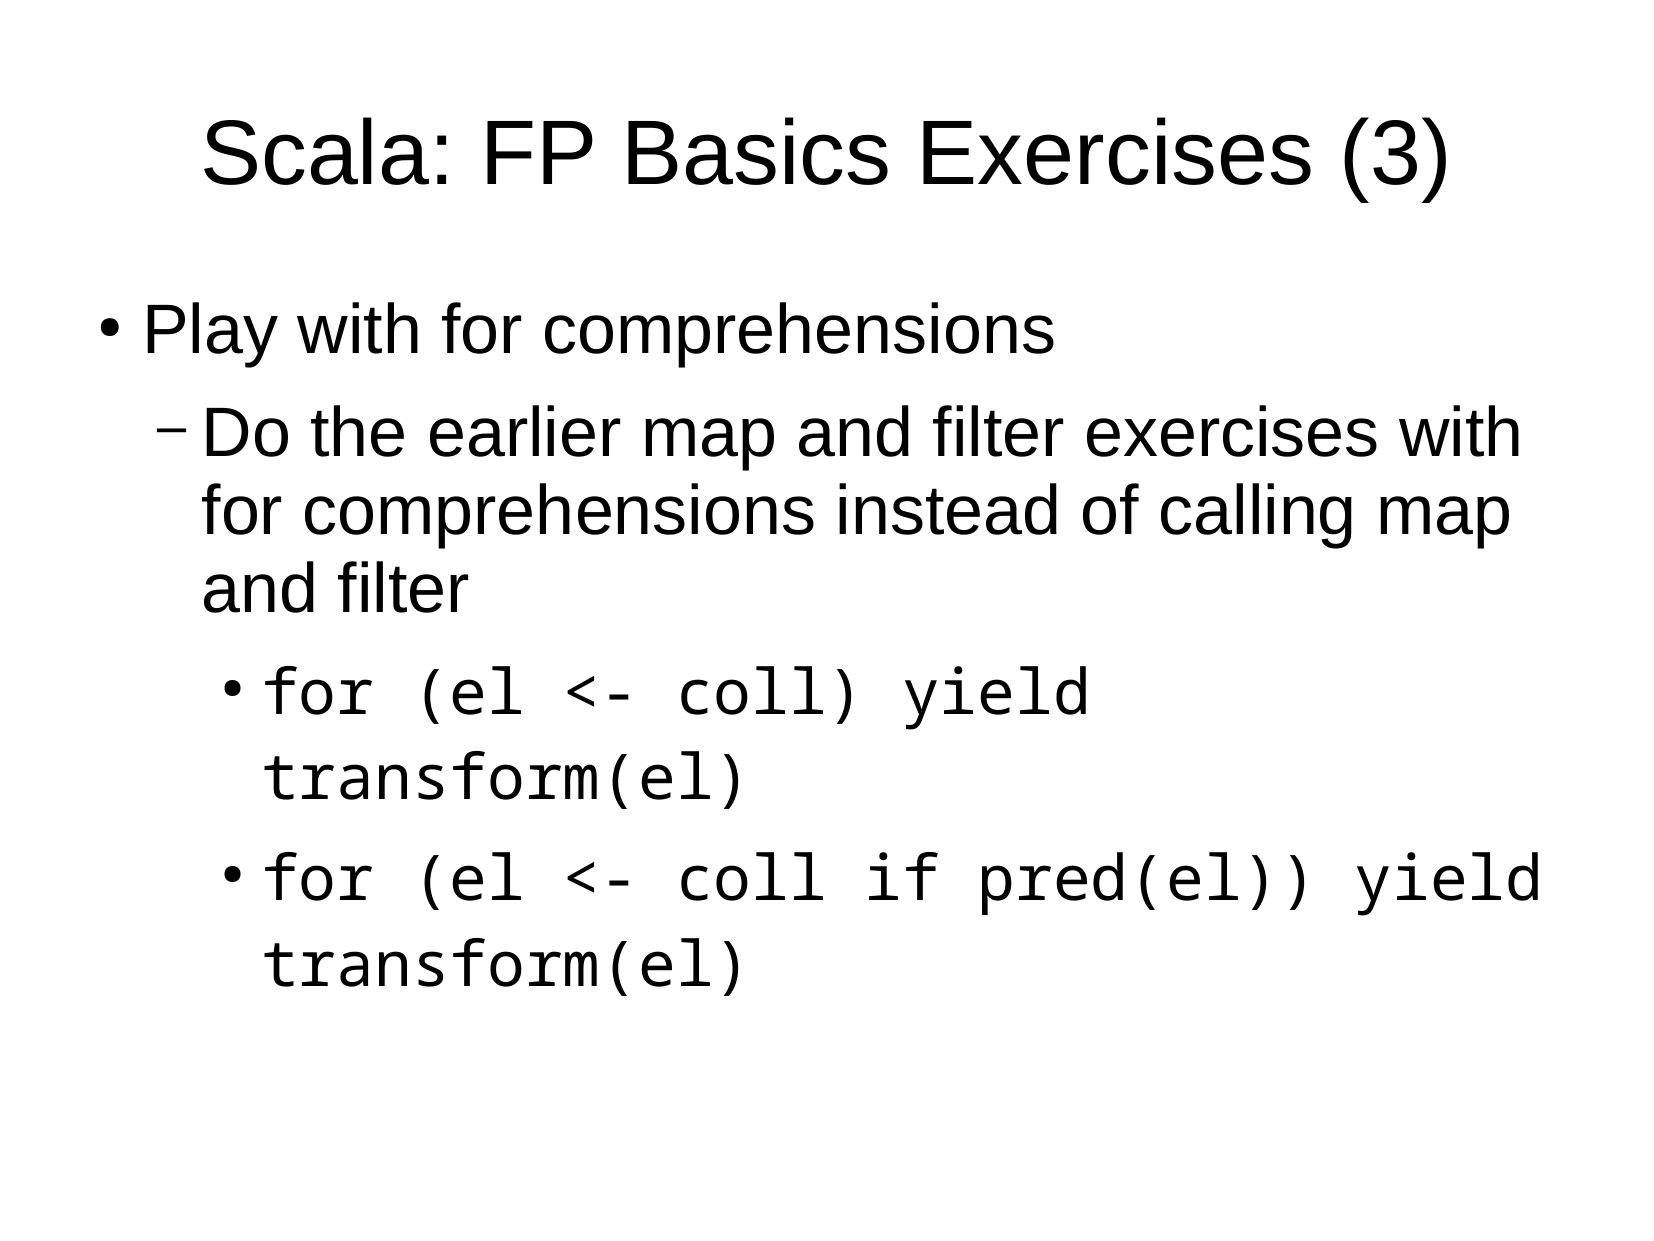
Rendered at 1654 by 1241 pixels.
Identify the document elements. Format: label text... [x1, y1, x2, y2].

list Play with for comprehensions Do the earlier map and filter exercises with for comprehensions instead of calling map and filter for (el <- coll) yield transform(el) for (el <- coll if pred(el)) yield transform(el) [82, 290, 1571, 1010]
title Scala: FP Basics Exercises (3) [82, 49, 1571, 257]
